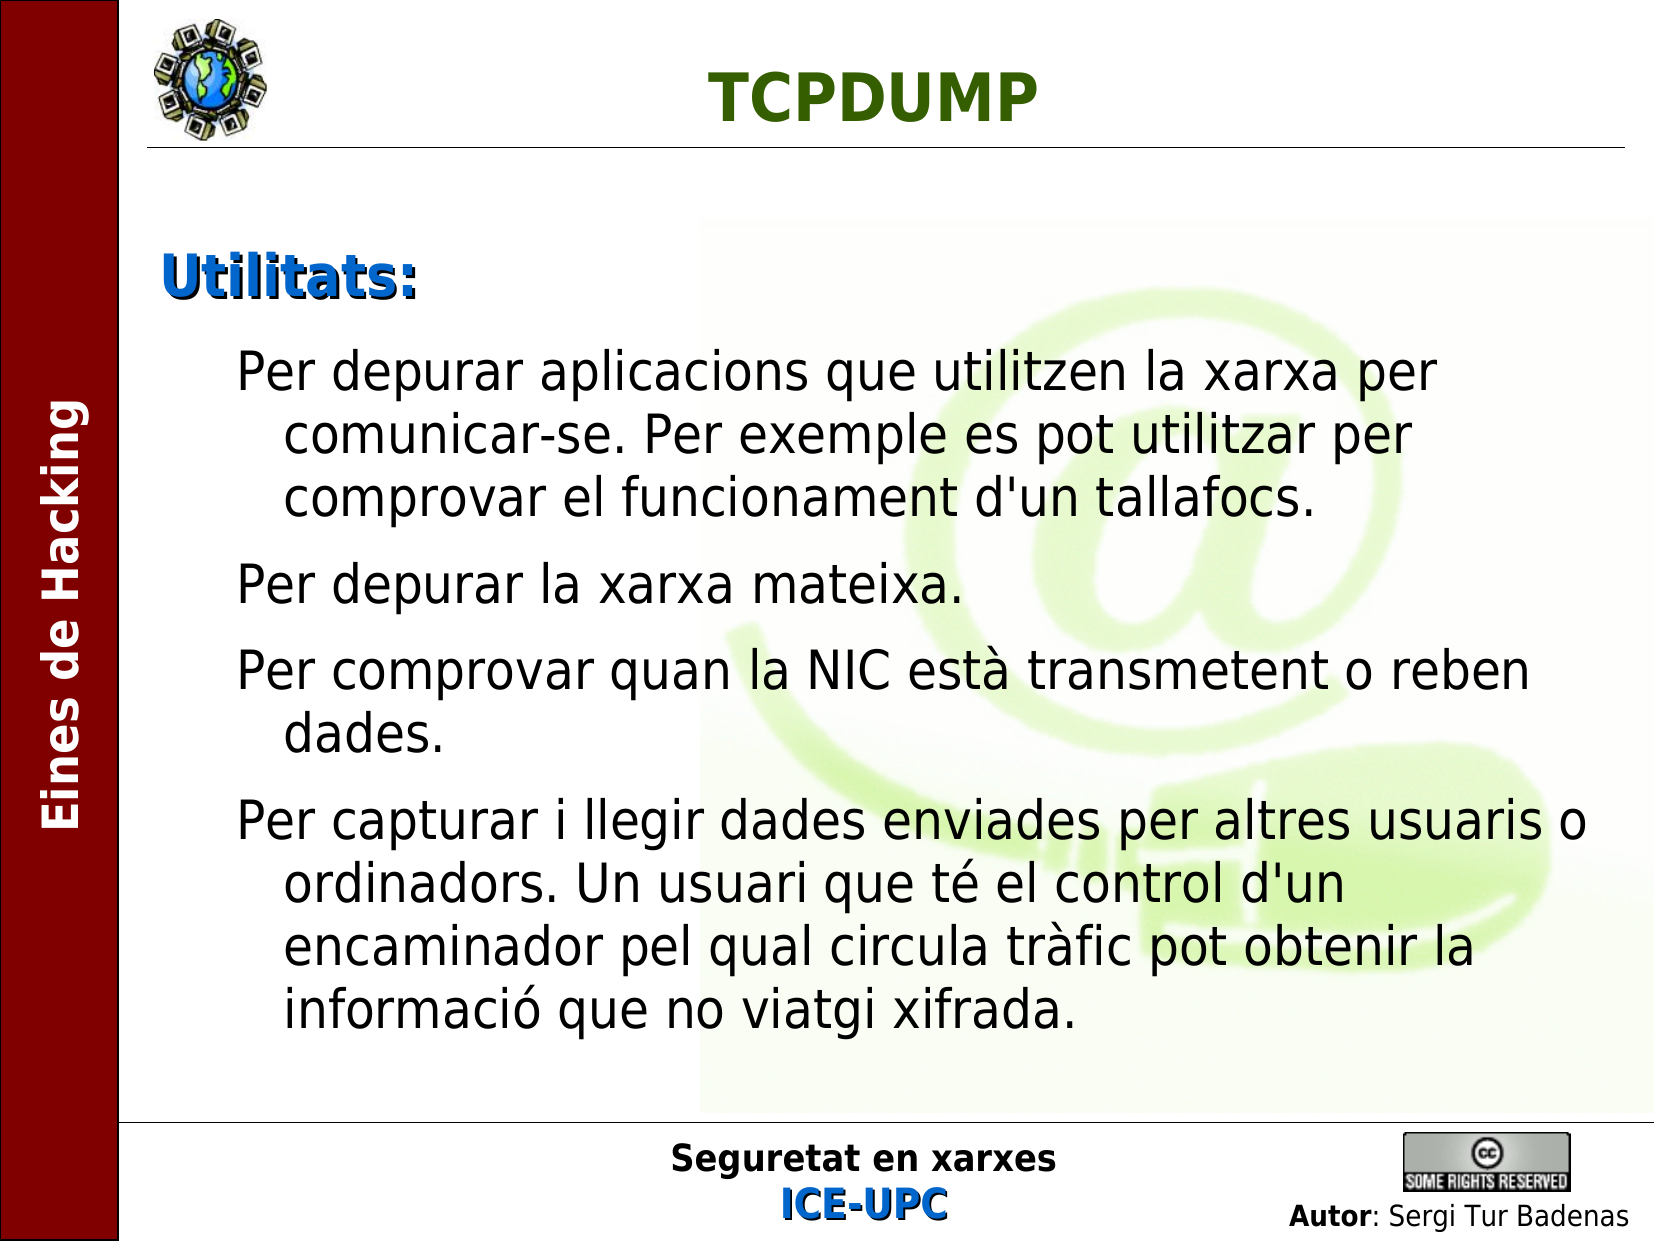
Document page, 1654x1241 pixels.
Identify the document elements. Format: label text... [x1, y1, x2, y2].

picture [700, 217, 1654, 1113]
picture [154, 19, 268, 49]
picture [1403, 1132, 1571, 1192]
title TCPDUMP [129, 49, 1619, 148]
list Utilitats: Per depurar aplicacions que utilitzen la xarxa per comunicar-se. Per exemple es pot utilitzar per comprovar el funcionament d'un tallafocs. Per depurar la xarxa mateixa. Per comprovar quan la NIC està transmetent o reben dades. Per capturar i llegir dades enviades per altres usuaris o ordinadors. Un usuari que té el control d'un encaminador pel qual circula tràfic pot obtenir la informació que no viatgi xifrada. [141, 242, 1630, 1093]
